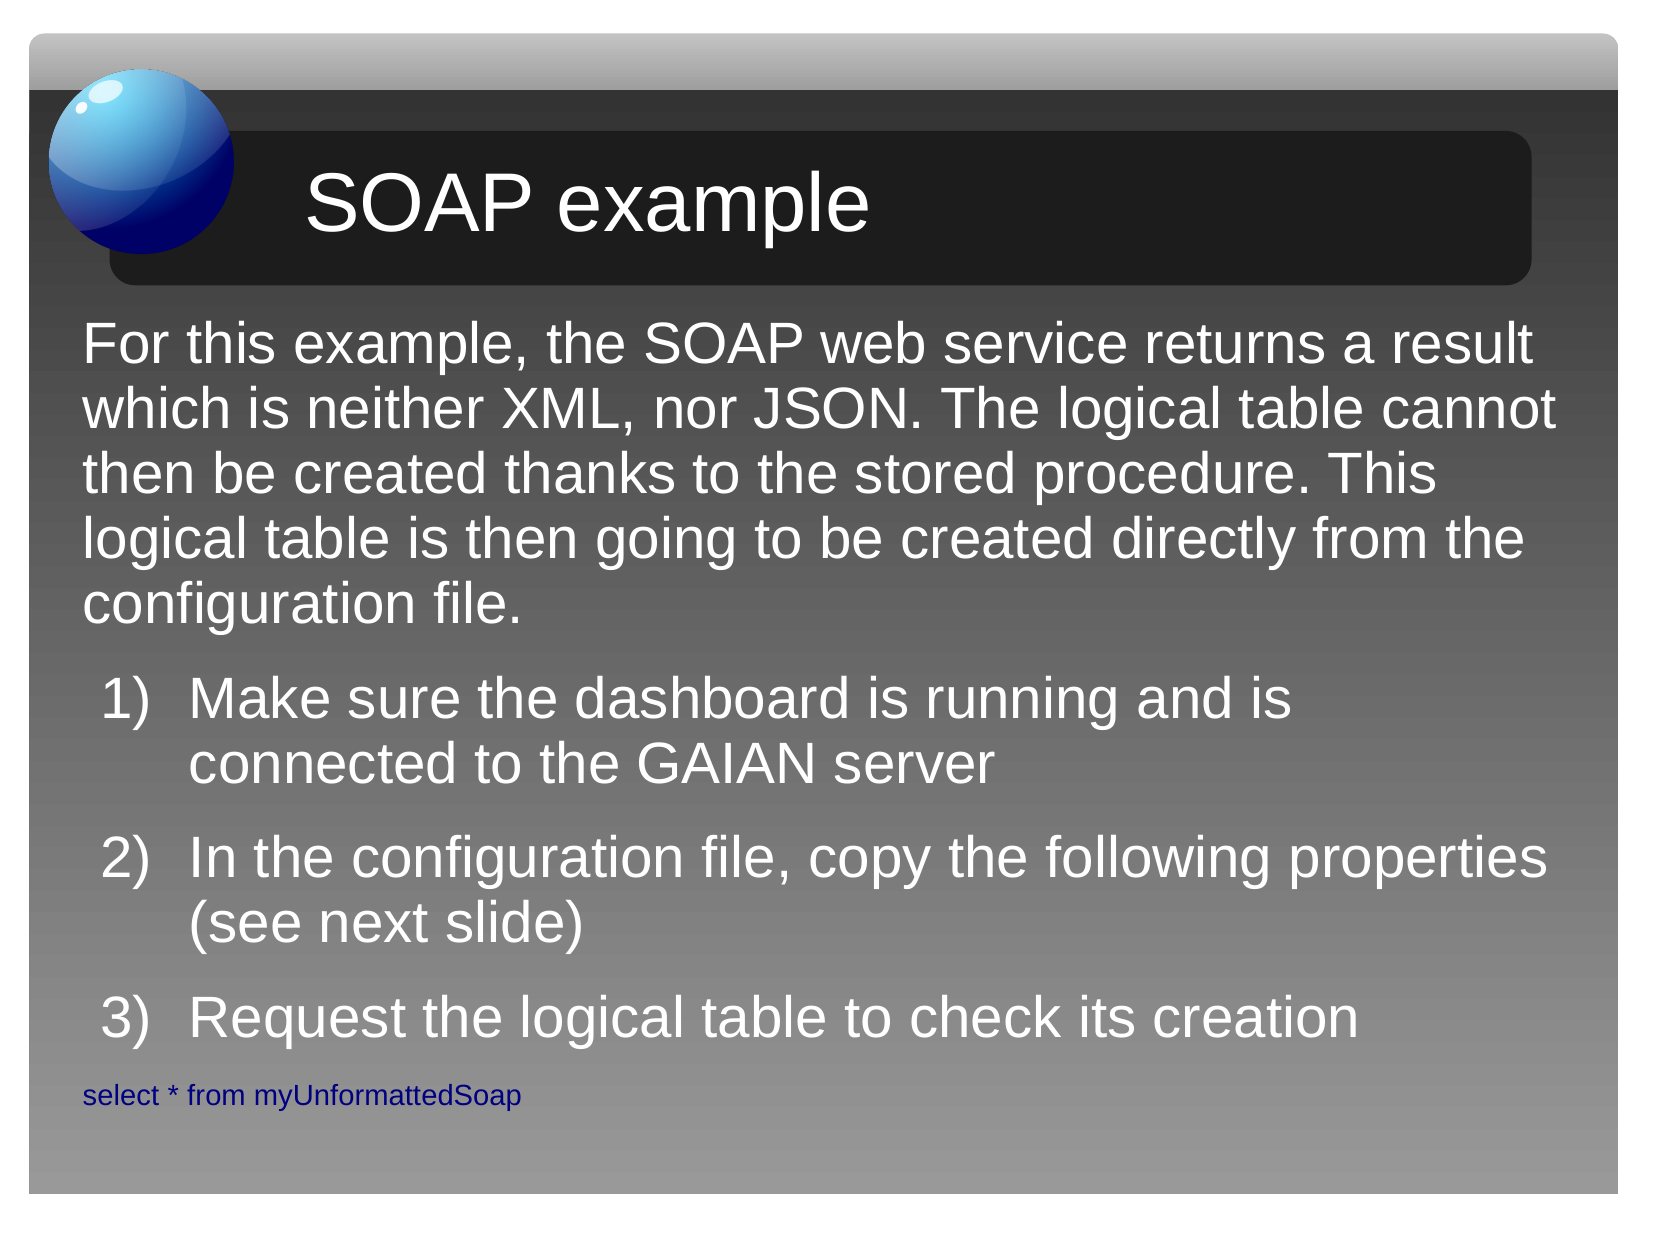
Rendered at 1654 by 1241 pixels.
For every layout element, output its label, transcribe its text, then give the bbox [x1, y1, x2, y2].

list For this example, the SOAP web service returns a result which is neither XML, nor JSON. The logical table cannot then be created thanks to the stored procedure. This logical table is then going to be created directly from the configuration file. Make sure the dashboard is running and is connected to the GAIAN server In the configuration file, copy the following properties (see next slide) Request the logical table to check its creation select * from myUnformattedSoap [82, 310, 1571, 1214]
title SOAP example [82, 137, 1571, 267]
picture [29, 57, 253, 266]
